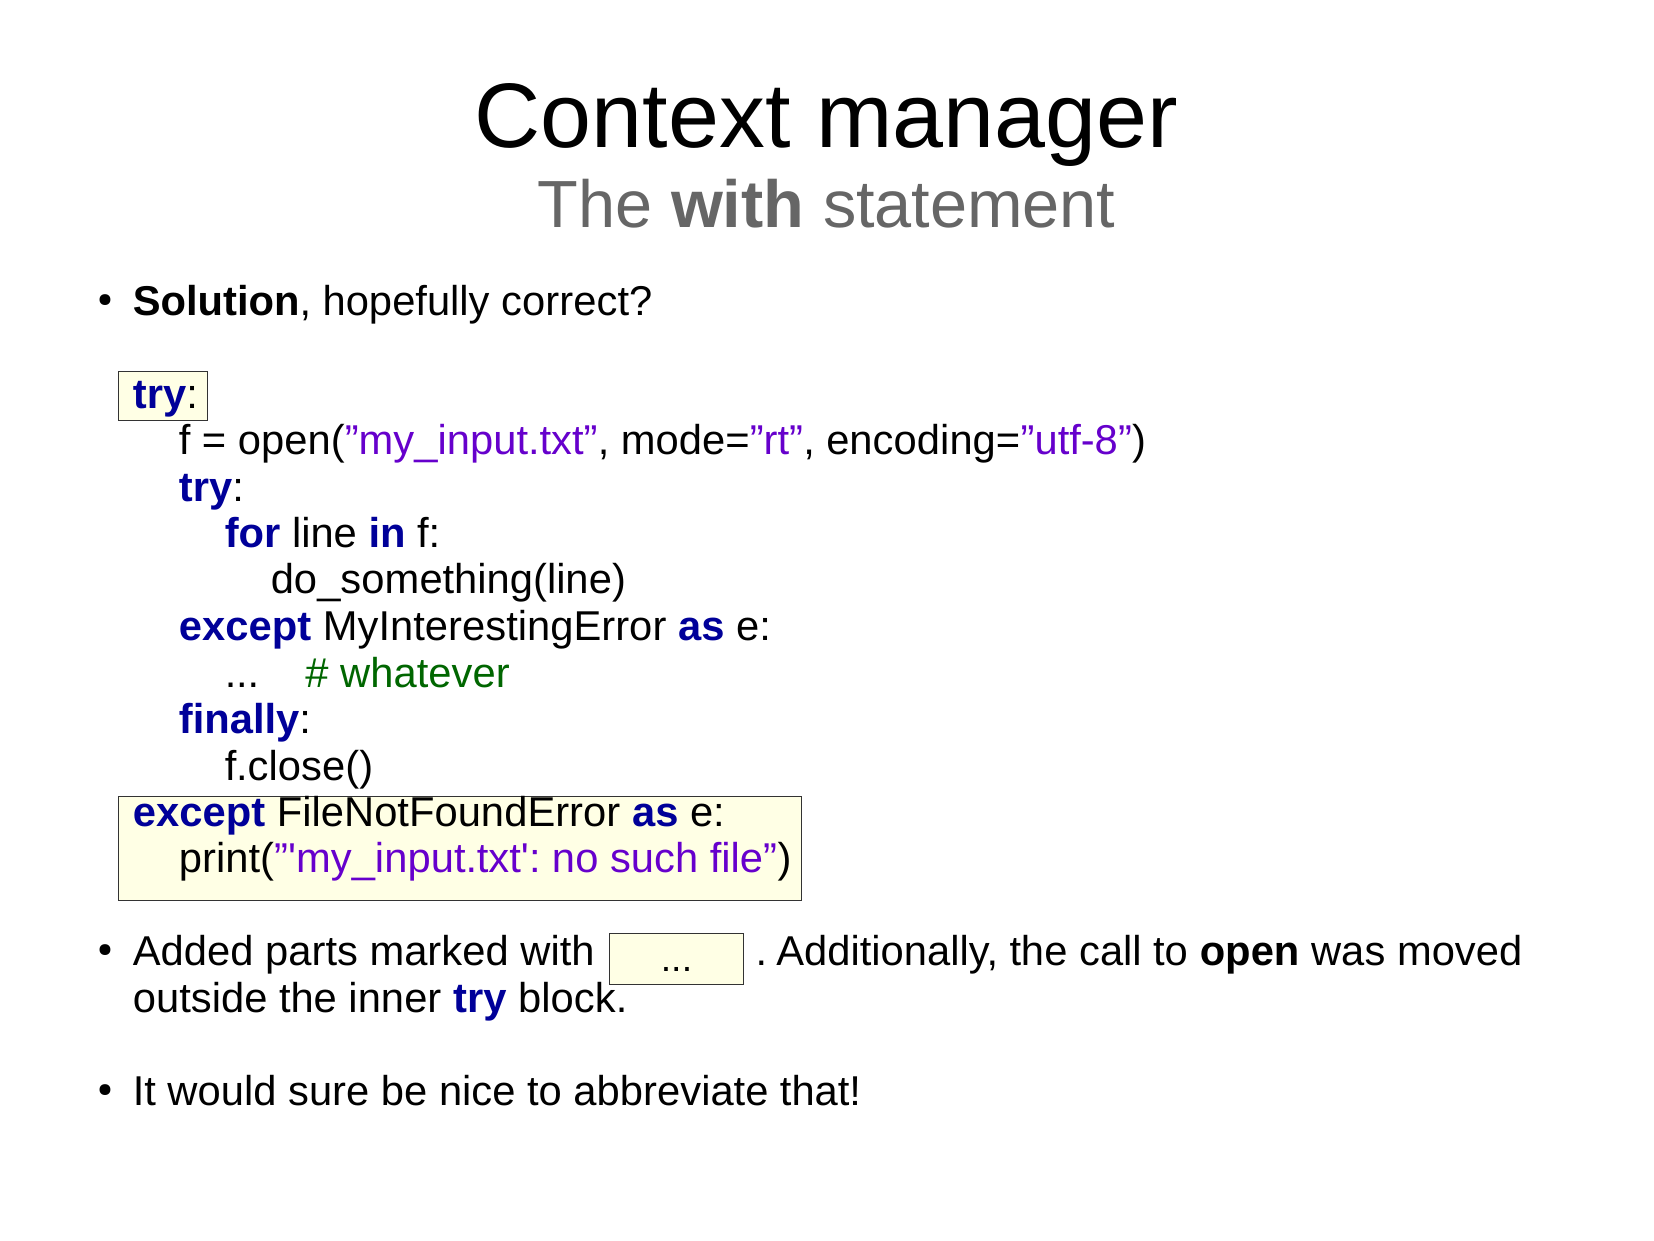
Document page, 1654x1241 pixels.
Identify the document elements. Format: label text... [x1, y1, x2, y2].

title Context manager The with statement [82, 49, 1571, 257]
text_box ... [609, 933, 744, 985]
text_box Solution, hopefully correct? try: f = open(”my_input.txt”, mode=”rt”, encoding=”utf-8”) try: for line in f: do_something(line) except MyInterestingError as e: ... # whatever finally: f.close() except FileNotFoundError as e: print(”'my_input.txt': no such file”) Added parts marked with . Additionally, the call to open was moved outside the inner try block. It would sure be nice to abbreviate that! [82, 270, 1561, 1161]
